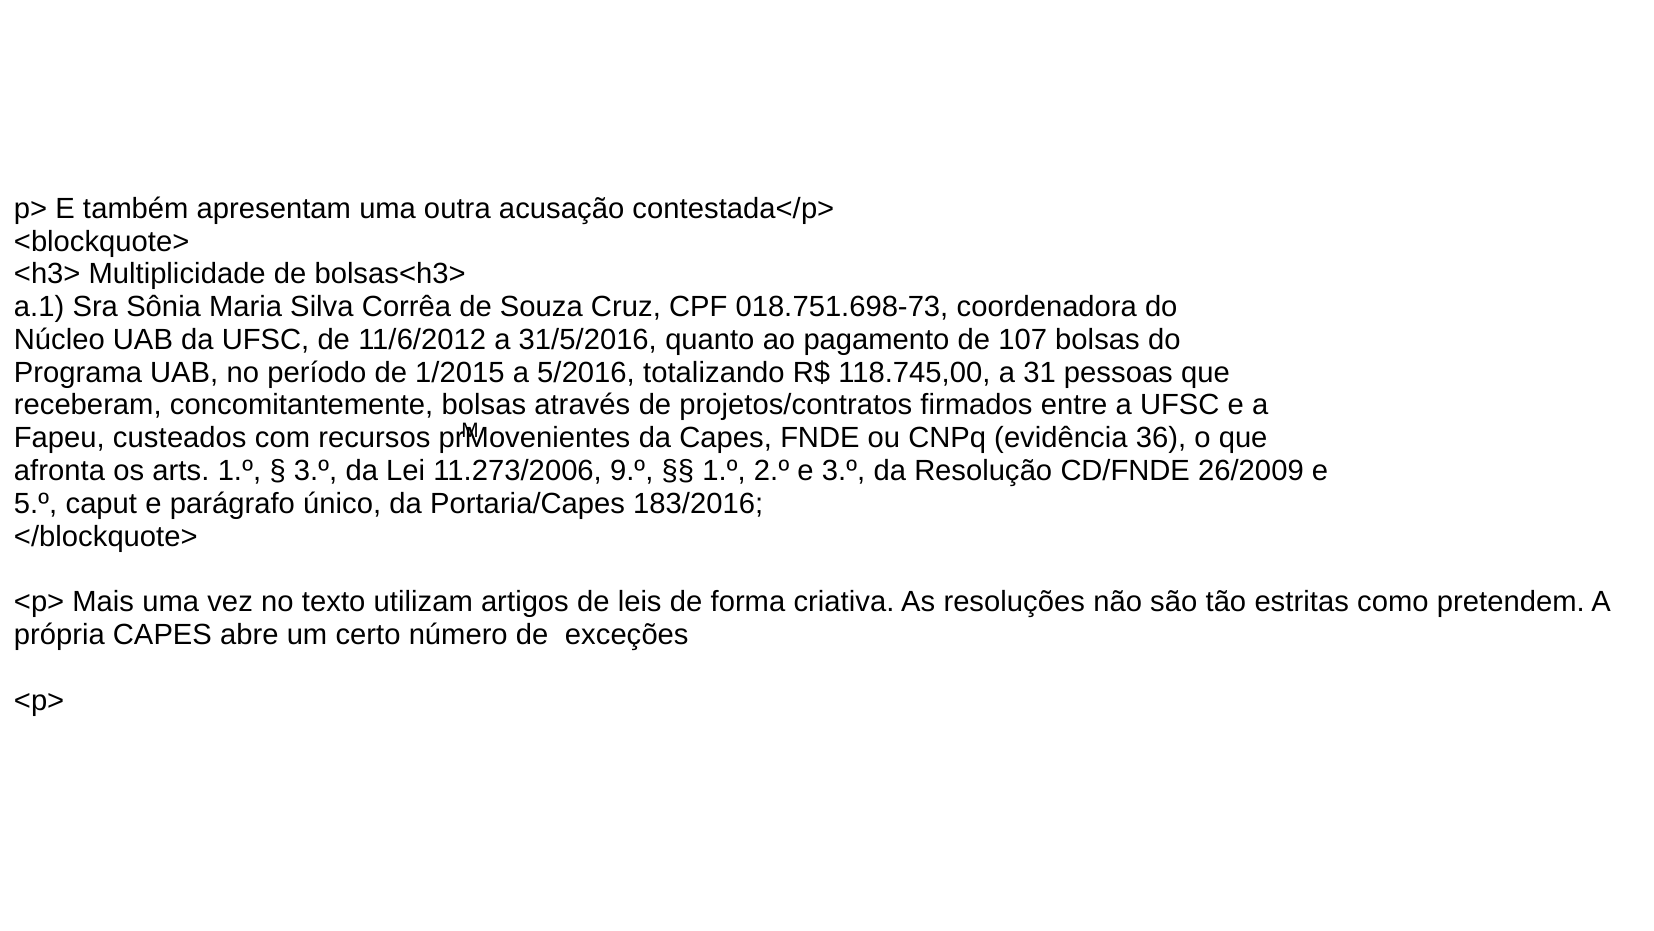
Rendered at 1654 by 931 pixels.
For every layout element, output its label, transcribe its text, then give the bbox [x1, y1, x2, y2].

text_box M [446, 411, 494, 450]
text_box p> E também apresentam uma outra acusação contestada</p> <blockquote> <h3> Multiplicidade de bolsas<h3> a.1) Sra Sônia Maria Silva Corrêa de Souza Cruz, CPF 018.751.698-73, coordenadora do Núcleo UAB da UFSC, de 11/6/2012 a 31/5/2016, quanto ao pagamento de 107 bolsas do Programa UAB, no período de 1/2015 a 5/2016, totalizando R$ 118.745,00, a 31 pessoas que receberam, concomitantemente, bolsas através de projetos/contratos firmados entre a UFSC e a Fapeu, custeados com recursos prMovenientes da Capes, FNDE ou CNPq (evidência 36), o que afronta os arts. 1.º, § 3.º, da Lei 11.273/2006, 9.º, §§ 1.º, 2.º e 3.º, da Resolução CD/FNDE 26/2009 e 5.º, caput e parágrafo único, da Portaria/Capes 183/2016; </blockquote> <p> Mais uma vez no texto utilizam artigos de leis de forma criativa. As resoluções não são tão estritas como pretendem. A própria CAPES abre um certo número de exceções <p> [0, 184, 1654, 883]
